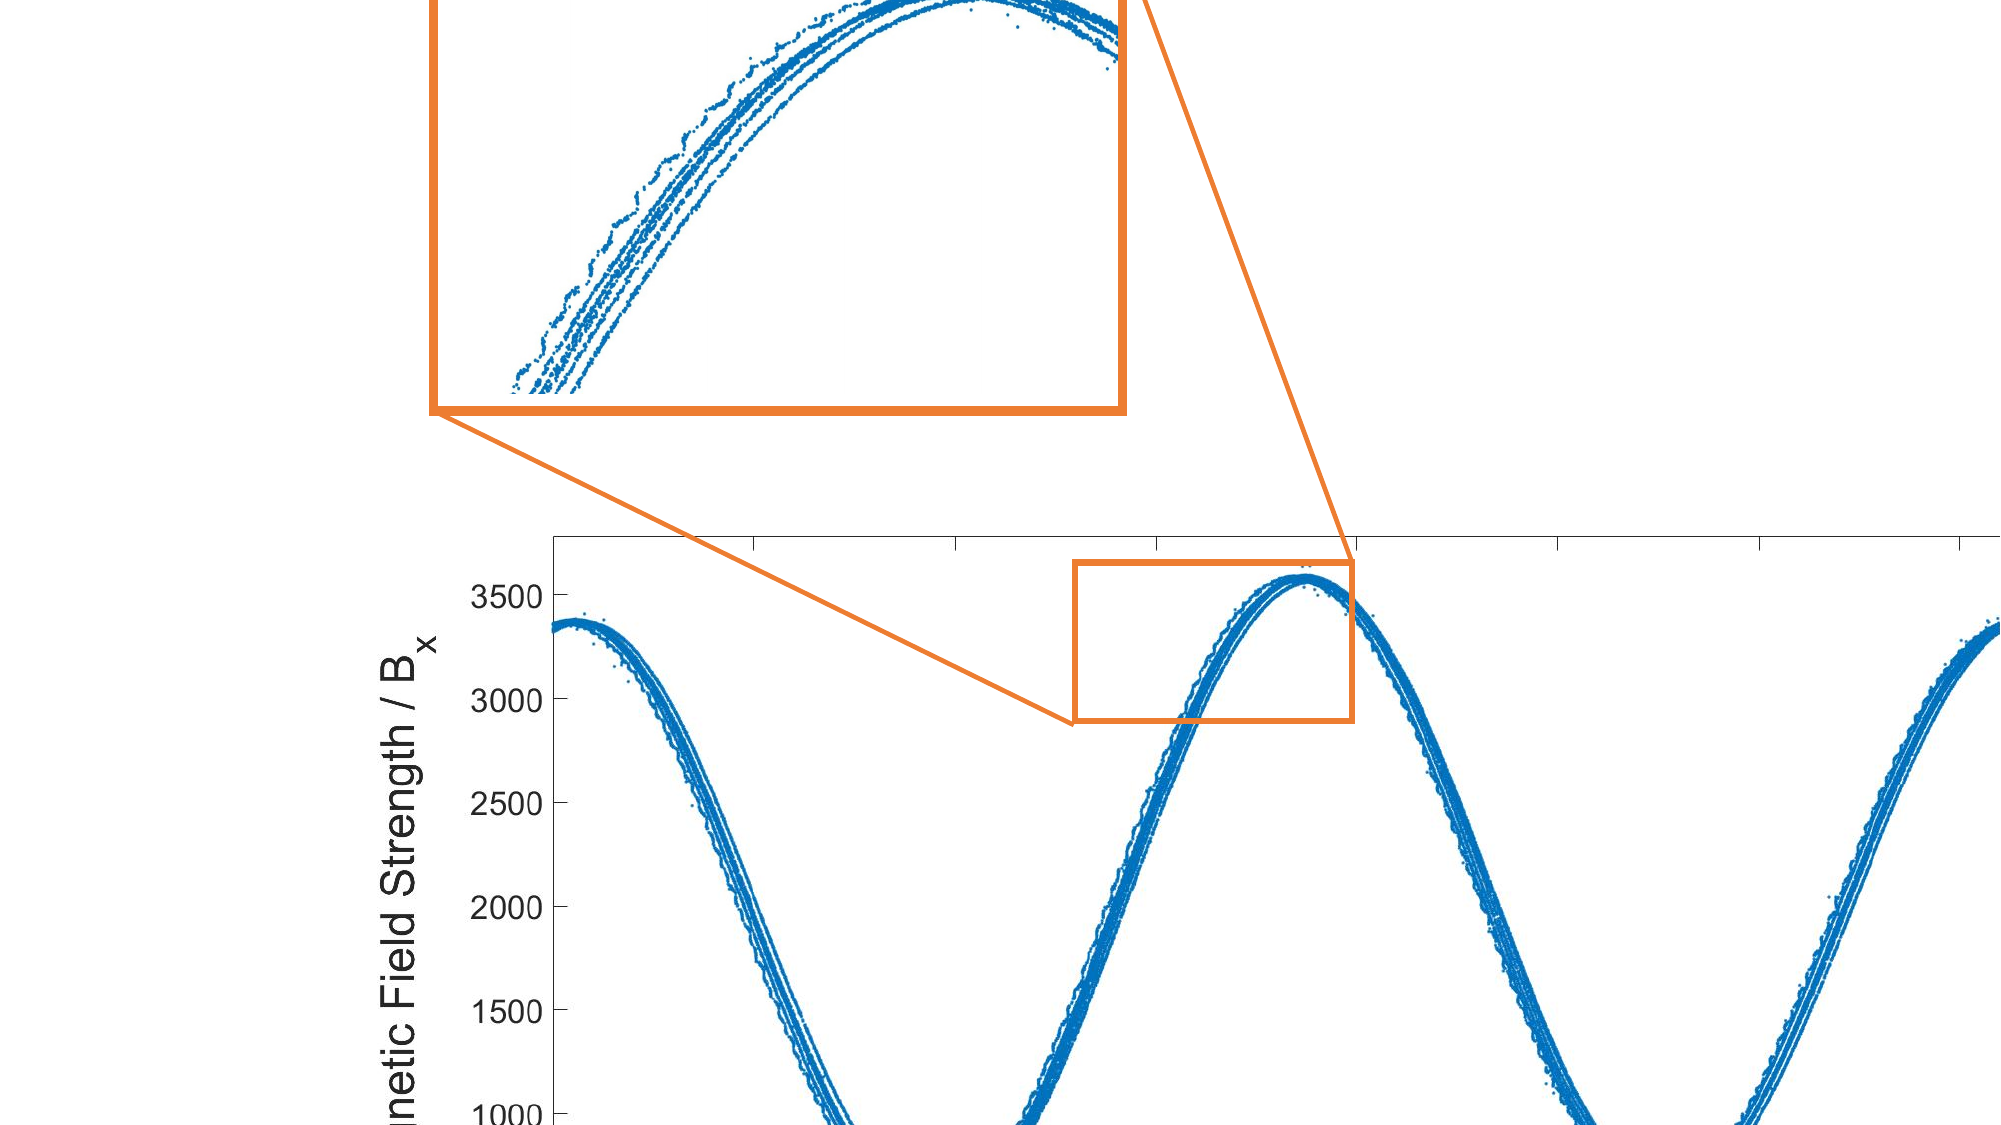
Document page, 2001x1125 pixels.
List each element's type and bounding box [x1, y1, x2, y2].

picture [438, 0, 1118, 394]
picture [1078, 566, 1349, 718]
picture [305, 463, 2000, 1125]
picture [548, 463, 1347, 721]
